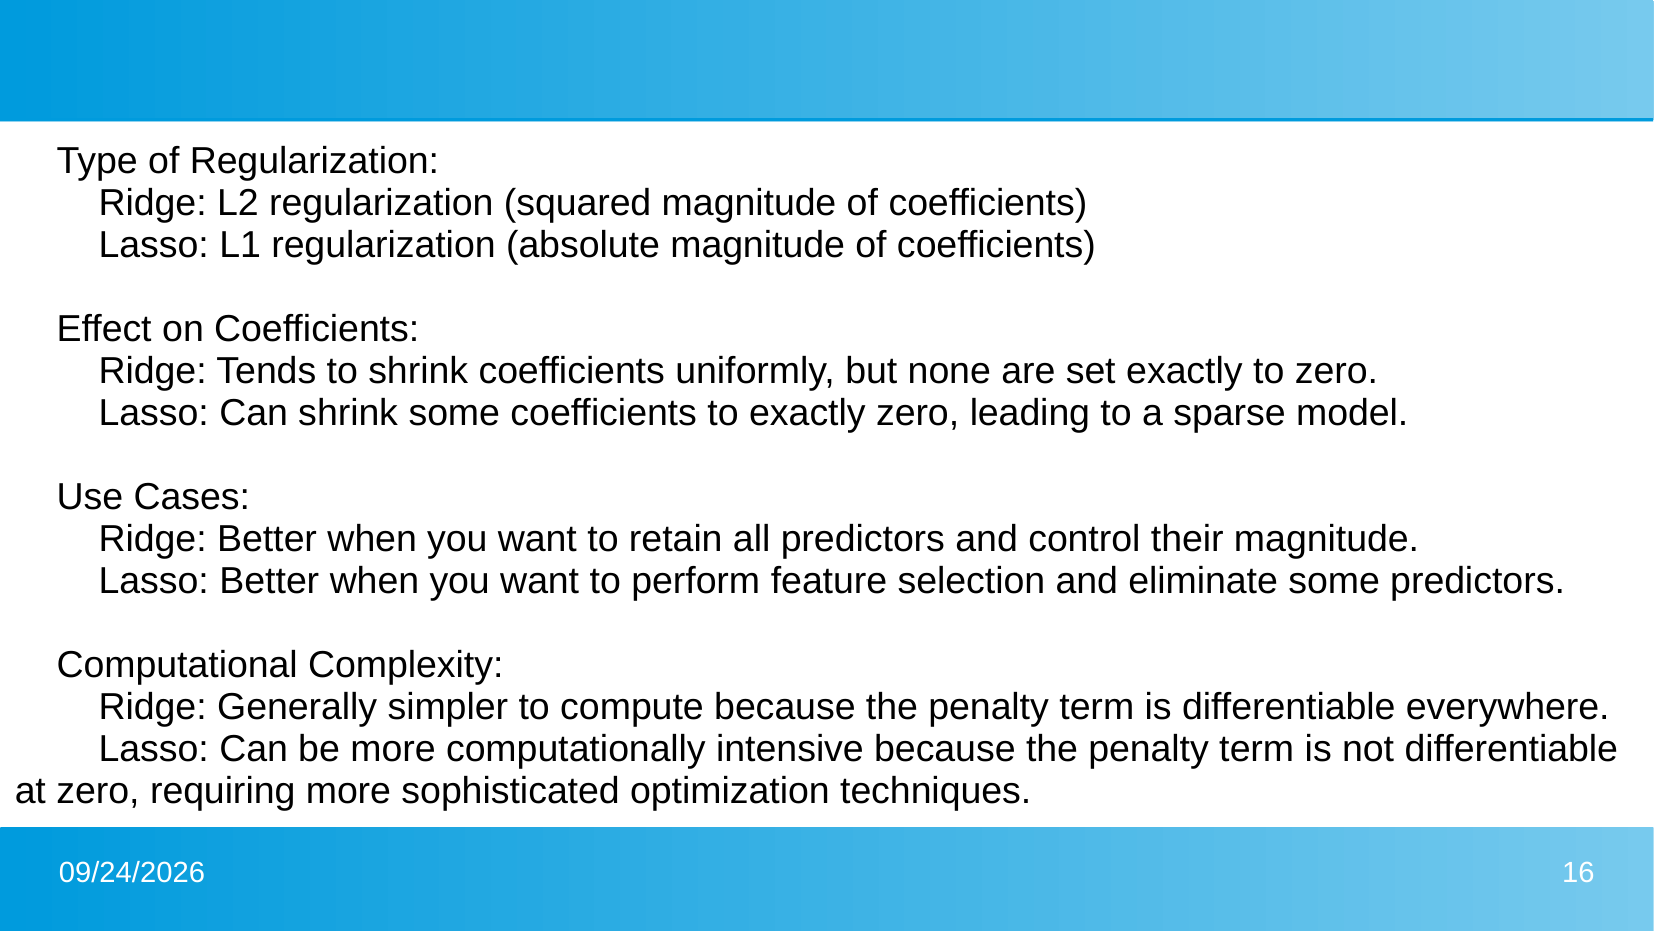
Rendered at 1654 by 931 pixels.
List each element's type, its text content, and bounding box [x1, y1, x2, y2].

text_box Type of Regularization: Ridge: L2 regularization (squared magnitude of coefficients) Lasso: L1 regularization (absolute magnitude of coefficients) Effect on Coefficients: Ridge: Tends to shrink coefficients uniformly, but none are set exactly to zero. Lasso: Can shrink some coefficients to exactly zero, leading to a sparse model. Use Cases: Ridge: Better when you want to retain all predictors and control their magnitude. Lasso: Better when you want to perform feature selection and eliminate some predictors. Computational Complexity: Ridge: Generally simpler to compute because the penalty term is differentiable everywhere. Lasso: Can be more computationally intensive because the penalty term is not differentiable at zero, requiring more sophisticated optimization techniques. [0, 132, 1651, 903]
